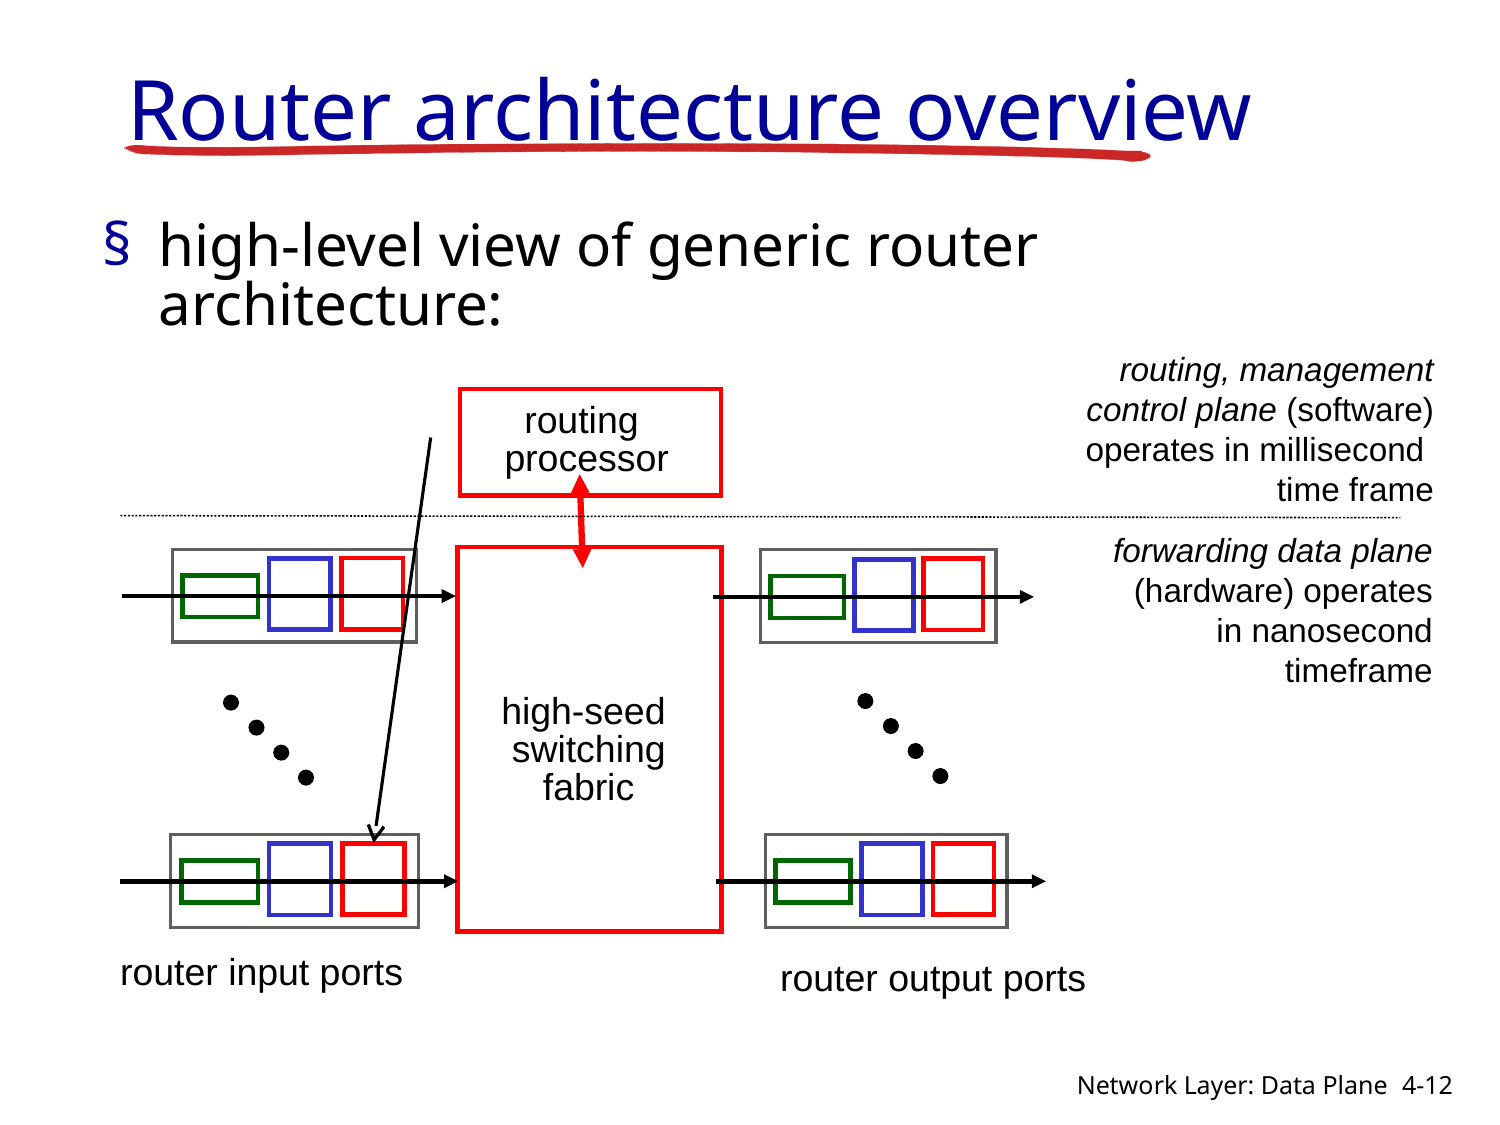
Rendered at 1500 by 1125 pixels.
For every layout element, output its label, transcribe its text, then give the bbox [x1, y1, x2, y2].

text_box [172, 598, 406, 643]
text_box [858, 693, 873, 709]
text_box [404, 598, 417, 643]
text_box router input ports [105, 940, 418, 1001]
slide_number 4-13 [1387, 1062, 1480, 1107]
text_box forwarding data plane (hardware) operates in nanosecond timeframe [1089, 521, 1448, 697]
title Router architecture overview [112, 50, 1388, 150]
text_box [760, 549, 997, 595]
text_box [883, 718, 899, 734]
text_box [457, 546, 722, 932]
text_box [908, 743, 923, 759]
text_box [765, 834, 1007, 879]
text_box [170, 834, 419, 879]
text_box [760, 599, 997, 643]
text_box [460, 389, 722, 496]
text_box routing, management control plane (software) operates in millisecond time frame [976, 340, 1449, 516]
text_box high-seed switching fabric [486, 686, 691, 816]
list high-level view of generic router architecture: [87, 211, 1363, 308]
text_box [411, 554, 417, 594]
text_box [172, 549, 413, 594]
text_box [249, 720, 264, 735]
text_box [170, 884, 419, 928]
text_box [223, 695, 239, 710]
footer Network Layer: Data Plane [1045, 1062, 1404, 1102]
text_box [273, 745, 289, 760]
text_box [298, 770, 314, 785]
text_box [765, 884, 1007, 928]
text_box router output ports [765, 947, 1102, 1007]
text_box routing processor [489, 395, 684, 488]
picture [120, 138, 1163, 167]
text_box [933, 768, 948, 784]
